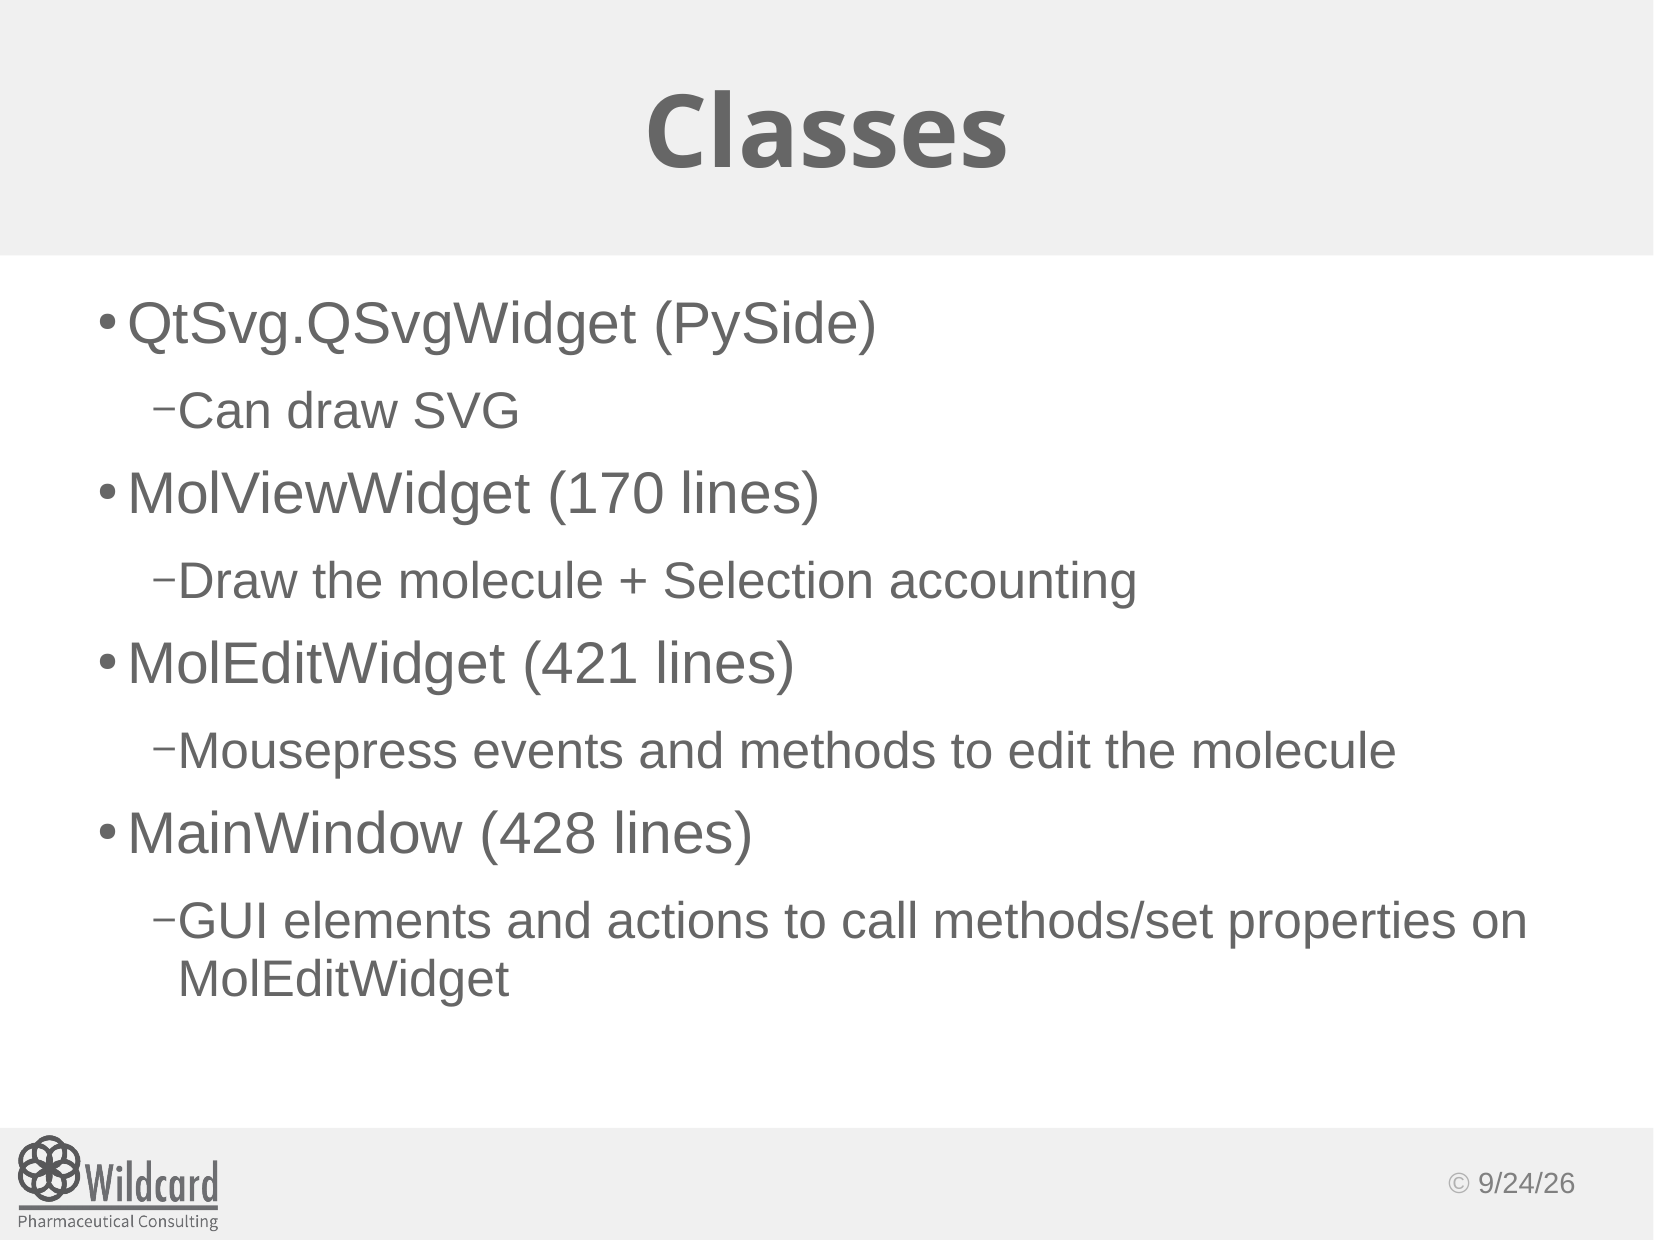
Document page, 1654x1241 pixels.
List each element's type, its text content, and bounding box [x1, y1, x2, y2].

list QtSvg.QSvgWidget (PySide) Can draw SVG MolViewWidget (170 lines) Draw the molecule + Selection accounting MolEditWidget (421 lines) Mousepress events and methods to edit the molecule MainWindow (428 lines) GUI elements and actions to call methods/set properties on MolEditWidget [82, 290, 1571, 1010]
title Classes [82, 24, 1571, 232]
picture [2, 1119, 228, 1240]
